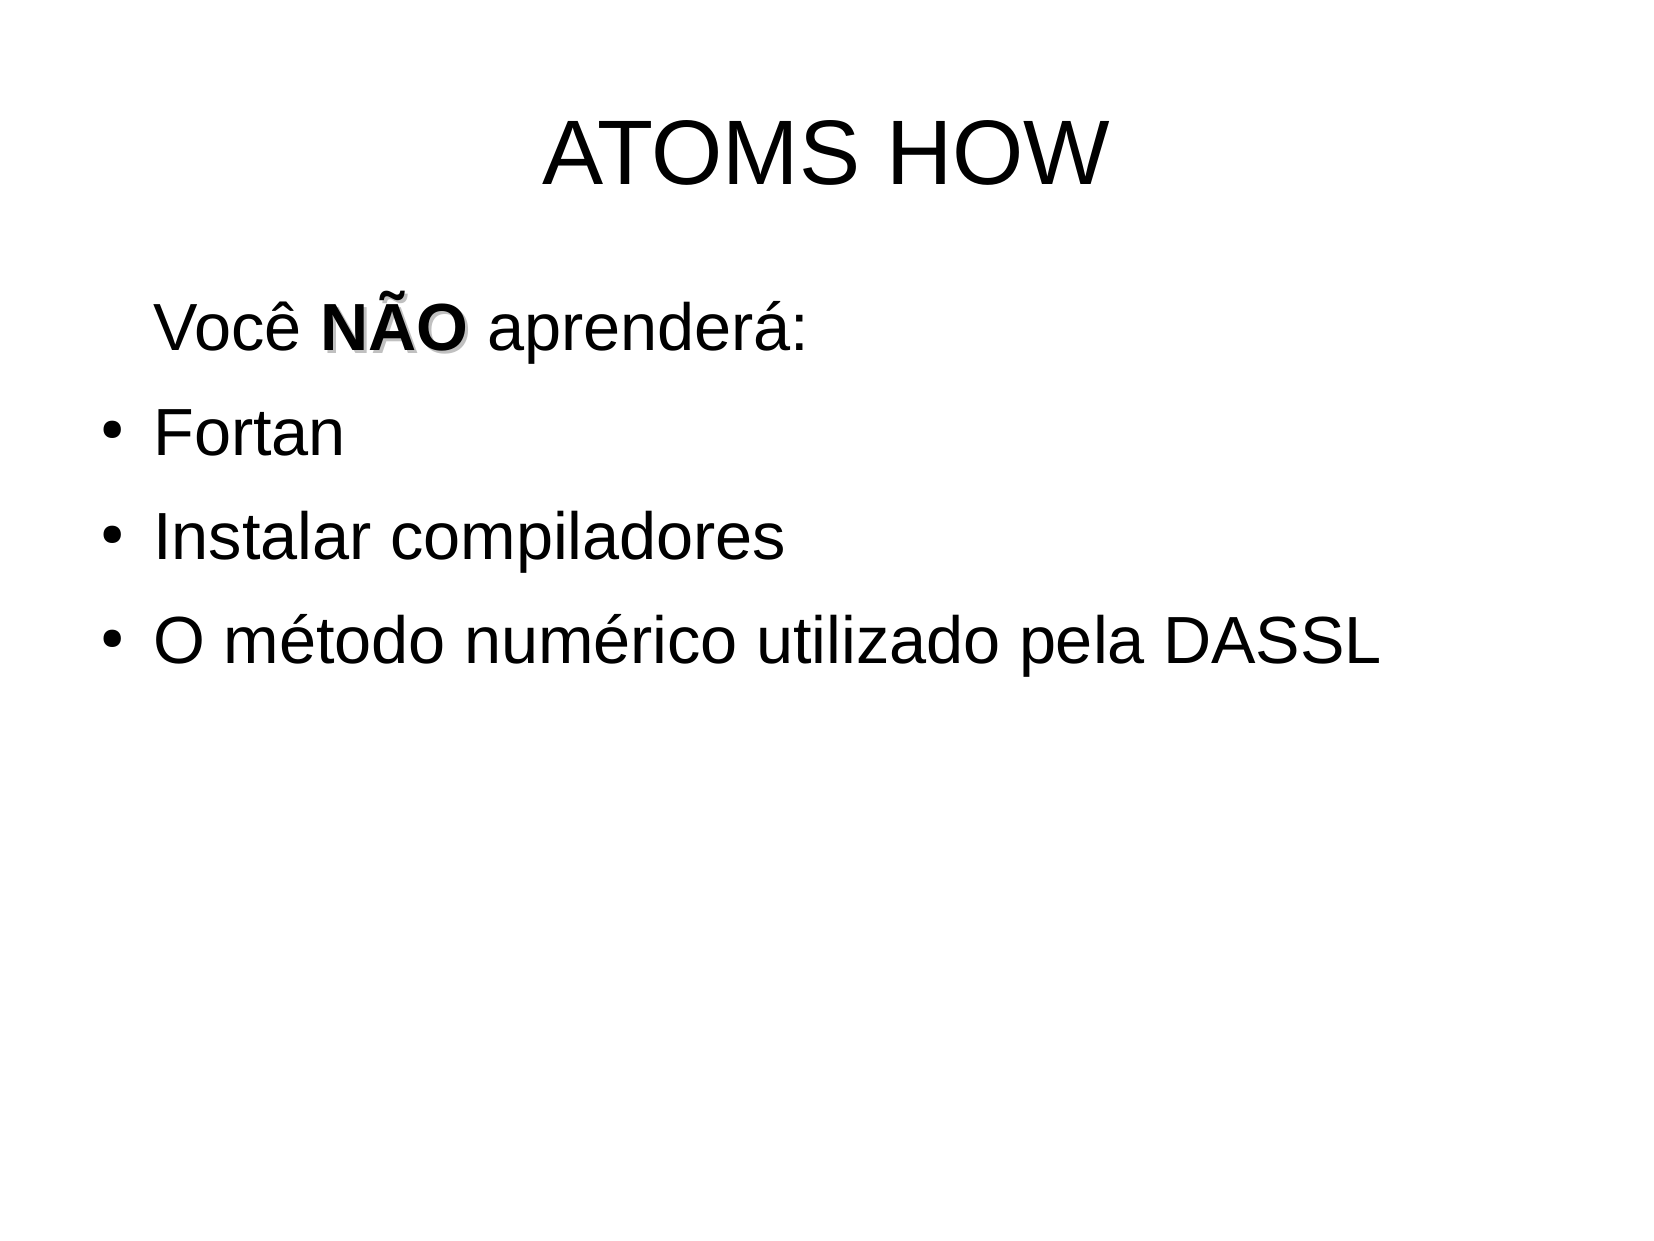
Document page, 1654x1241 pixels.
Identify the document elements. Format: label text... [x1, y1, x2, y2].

list Você NÃO aprenderá: Fortan Instalar compiladores O método numérico utilizado pela DASSL [82, 290, 1571, 1010]
title ATOMS HOW [82, 49, 1571, 257]
